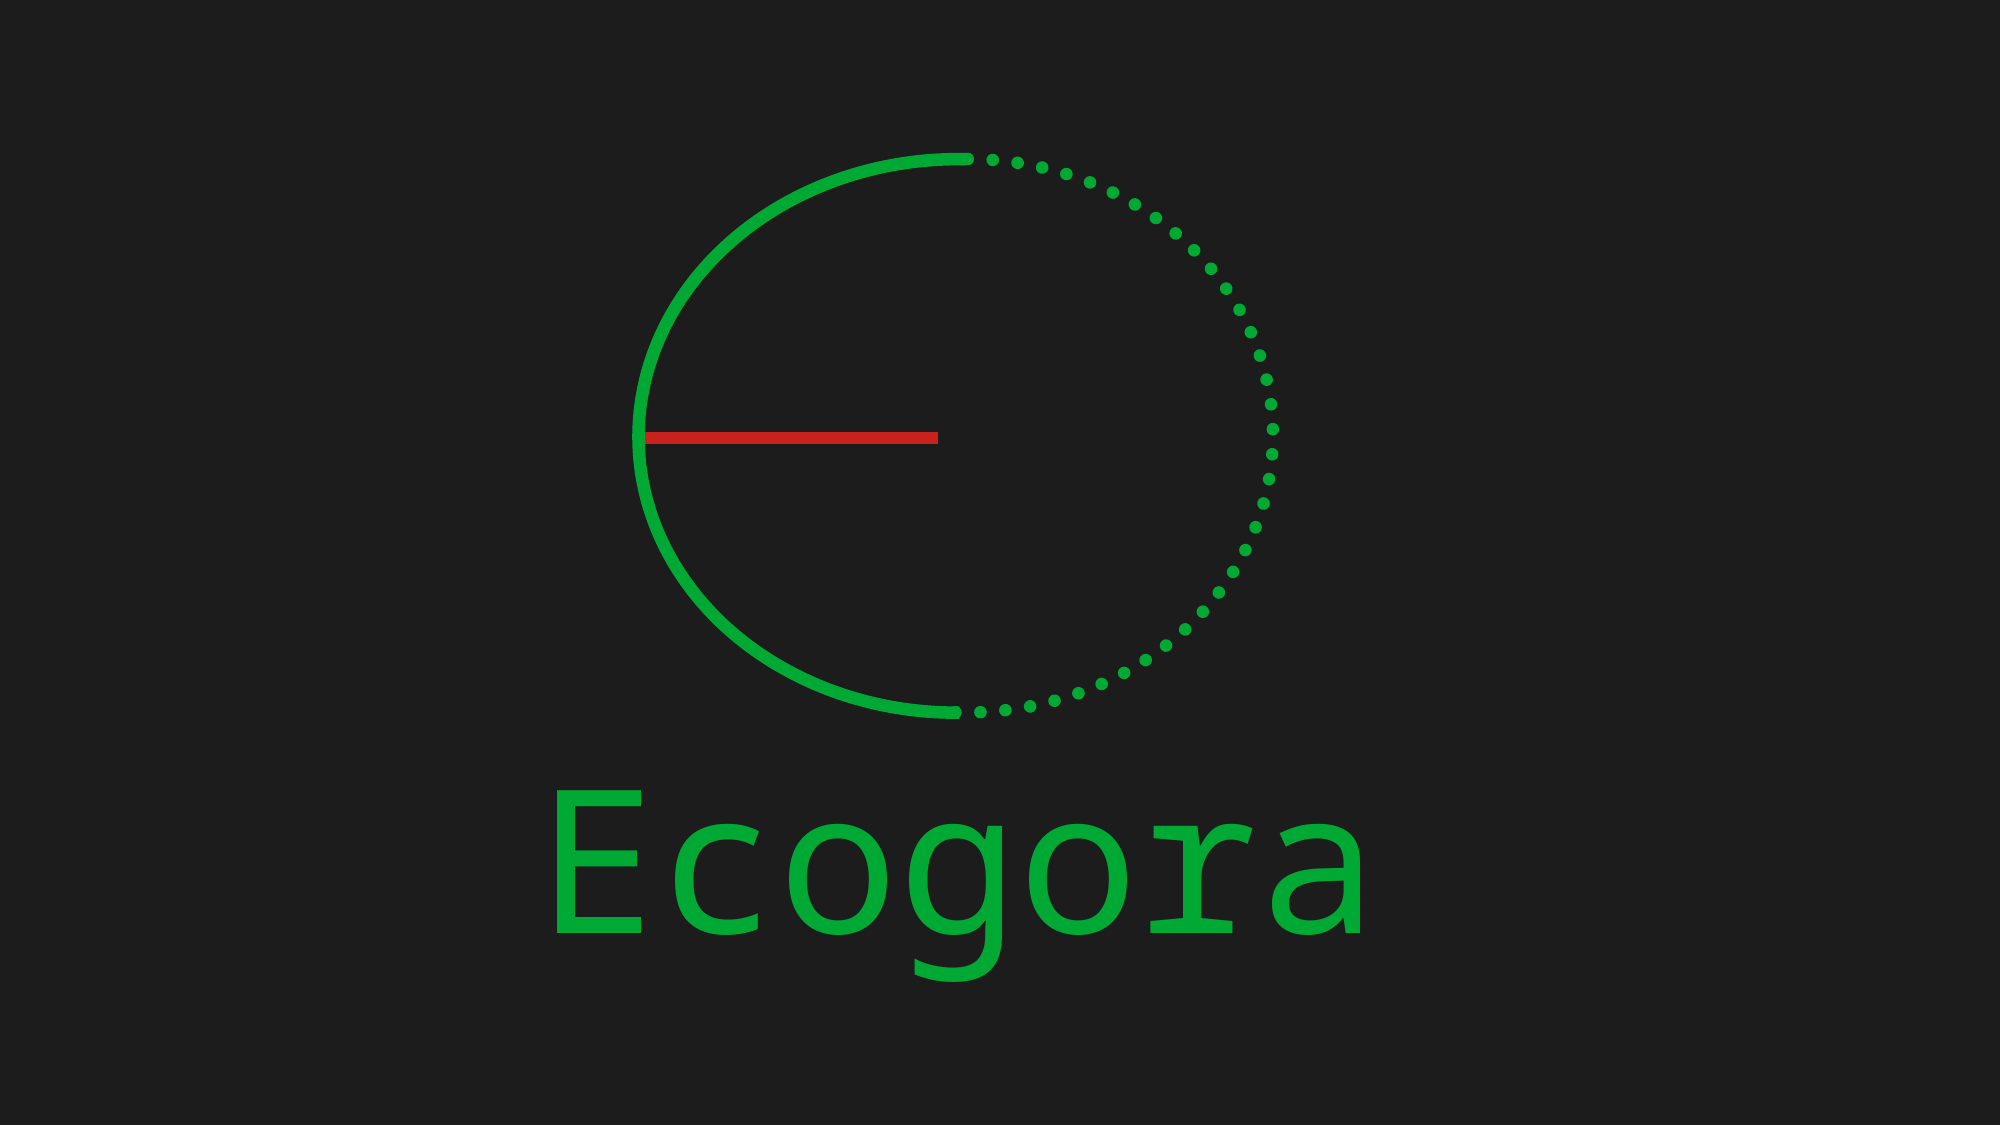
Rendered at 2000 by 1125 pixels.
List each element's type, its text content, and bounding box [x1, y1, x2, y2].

text_box Ecogora [523, 712, 1394, 928]
